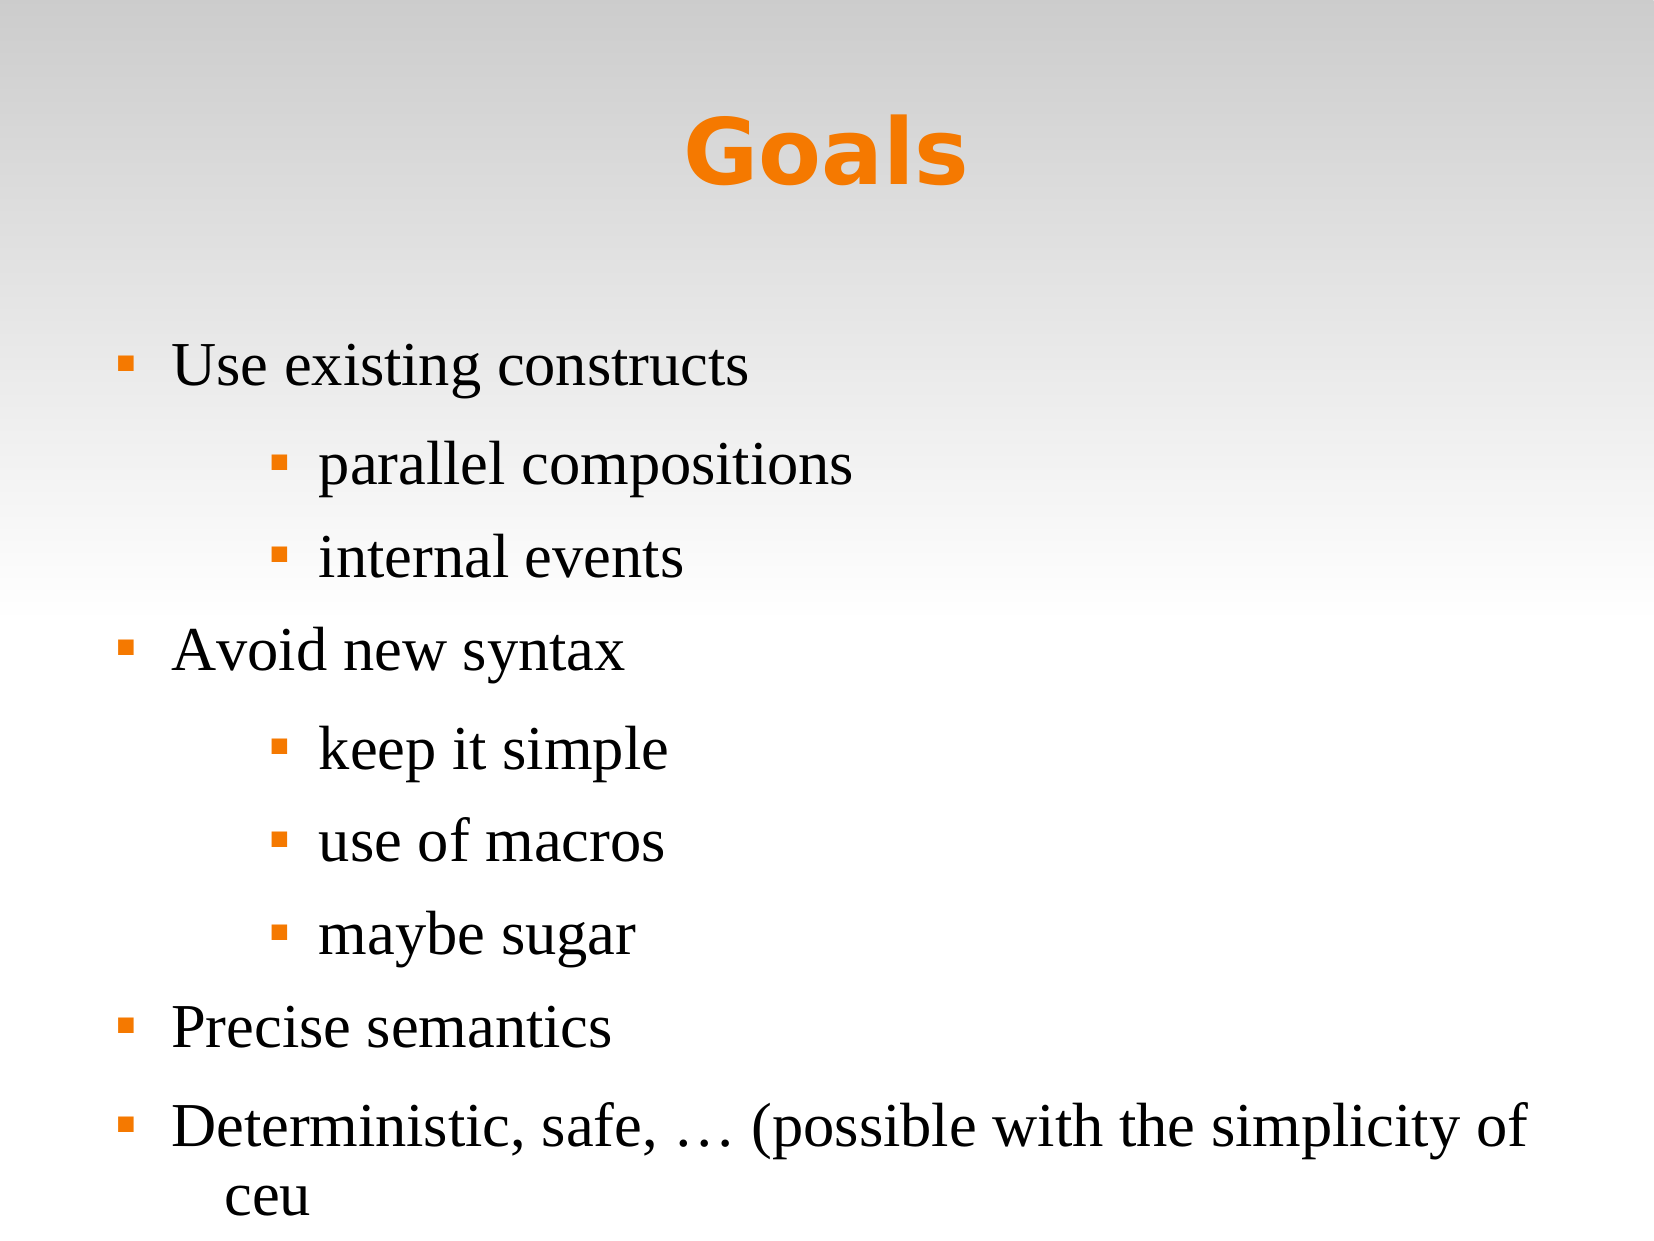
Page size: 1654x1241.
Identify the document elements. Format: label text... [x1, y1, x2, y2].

title Goals [82, 49, 1571, 231]
list Use existing constructs parallel compositions internal events Avoid new syntax keep it simple use of macros maybe sugar Precise semantics Deterministic, safe, … (possible with the simplicity of ceu [82, 231, 1571, 1241]
